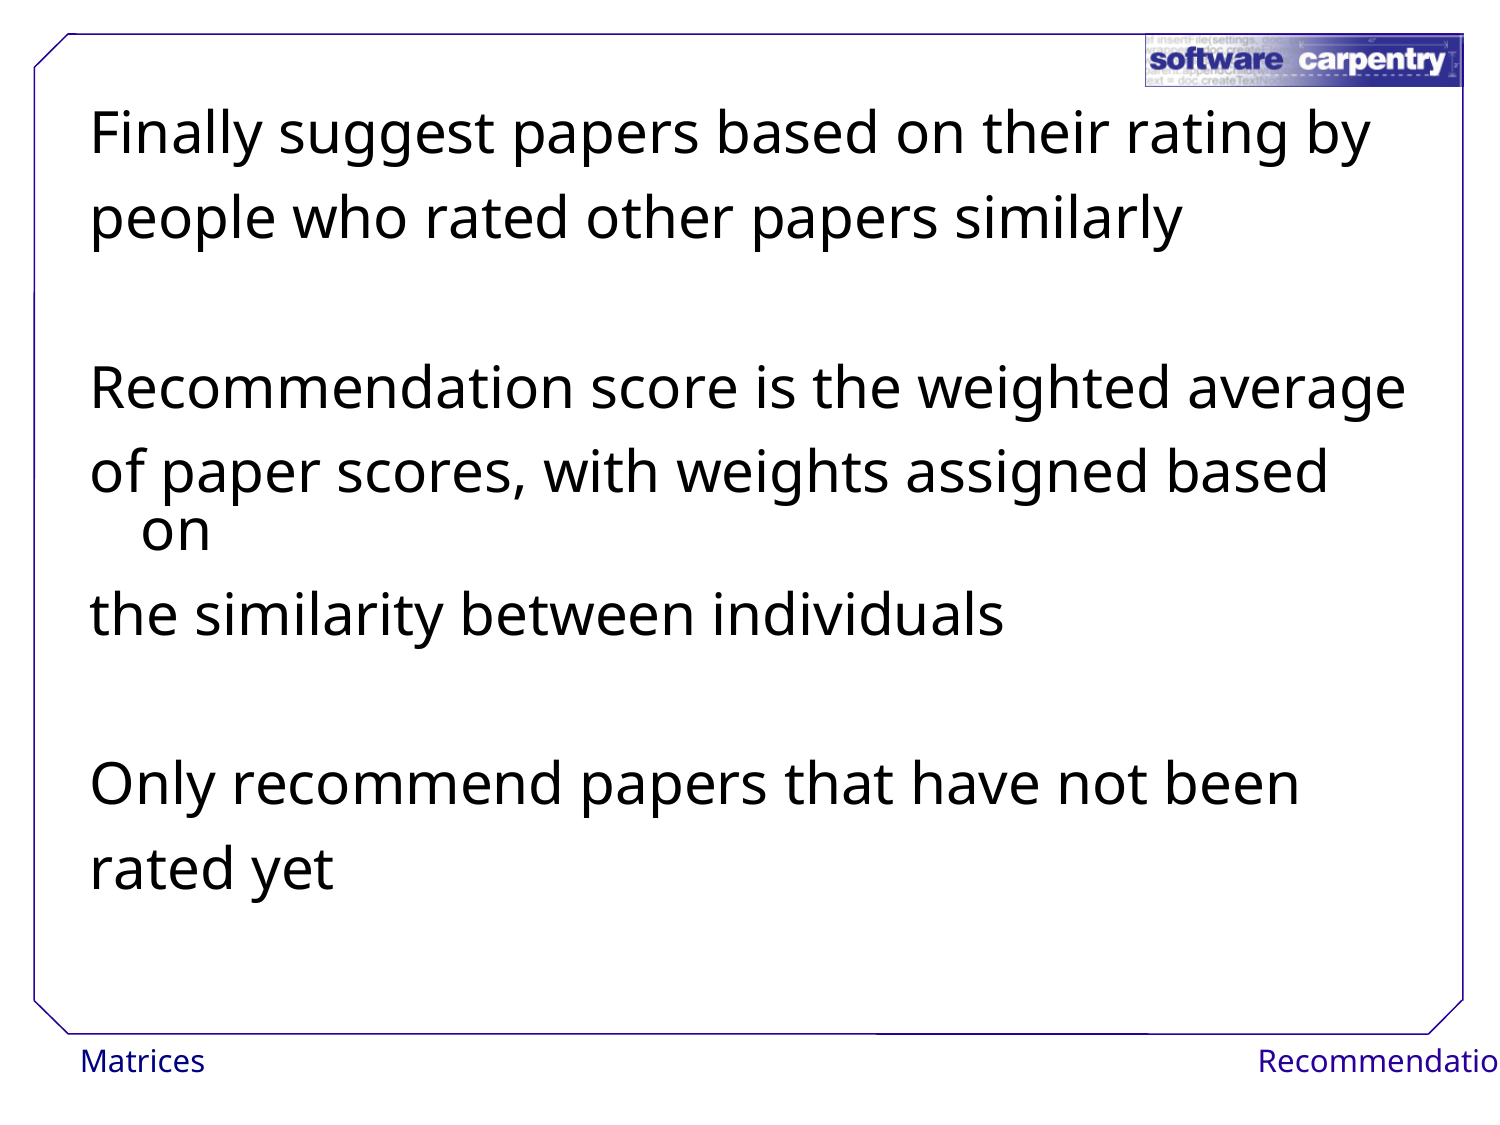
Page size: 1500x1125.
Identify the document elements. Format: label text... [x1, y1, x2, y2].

picture [1145, 33, 1464, 87]
list Finally suggest papers based on their rating by people who rated other papers similarly Recommendation score is the weighted average of paper scores, with weights assigned based on the similarity between individuals Only recommend papers that have not been rated yet [75, 99, 1426, 1001]
